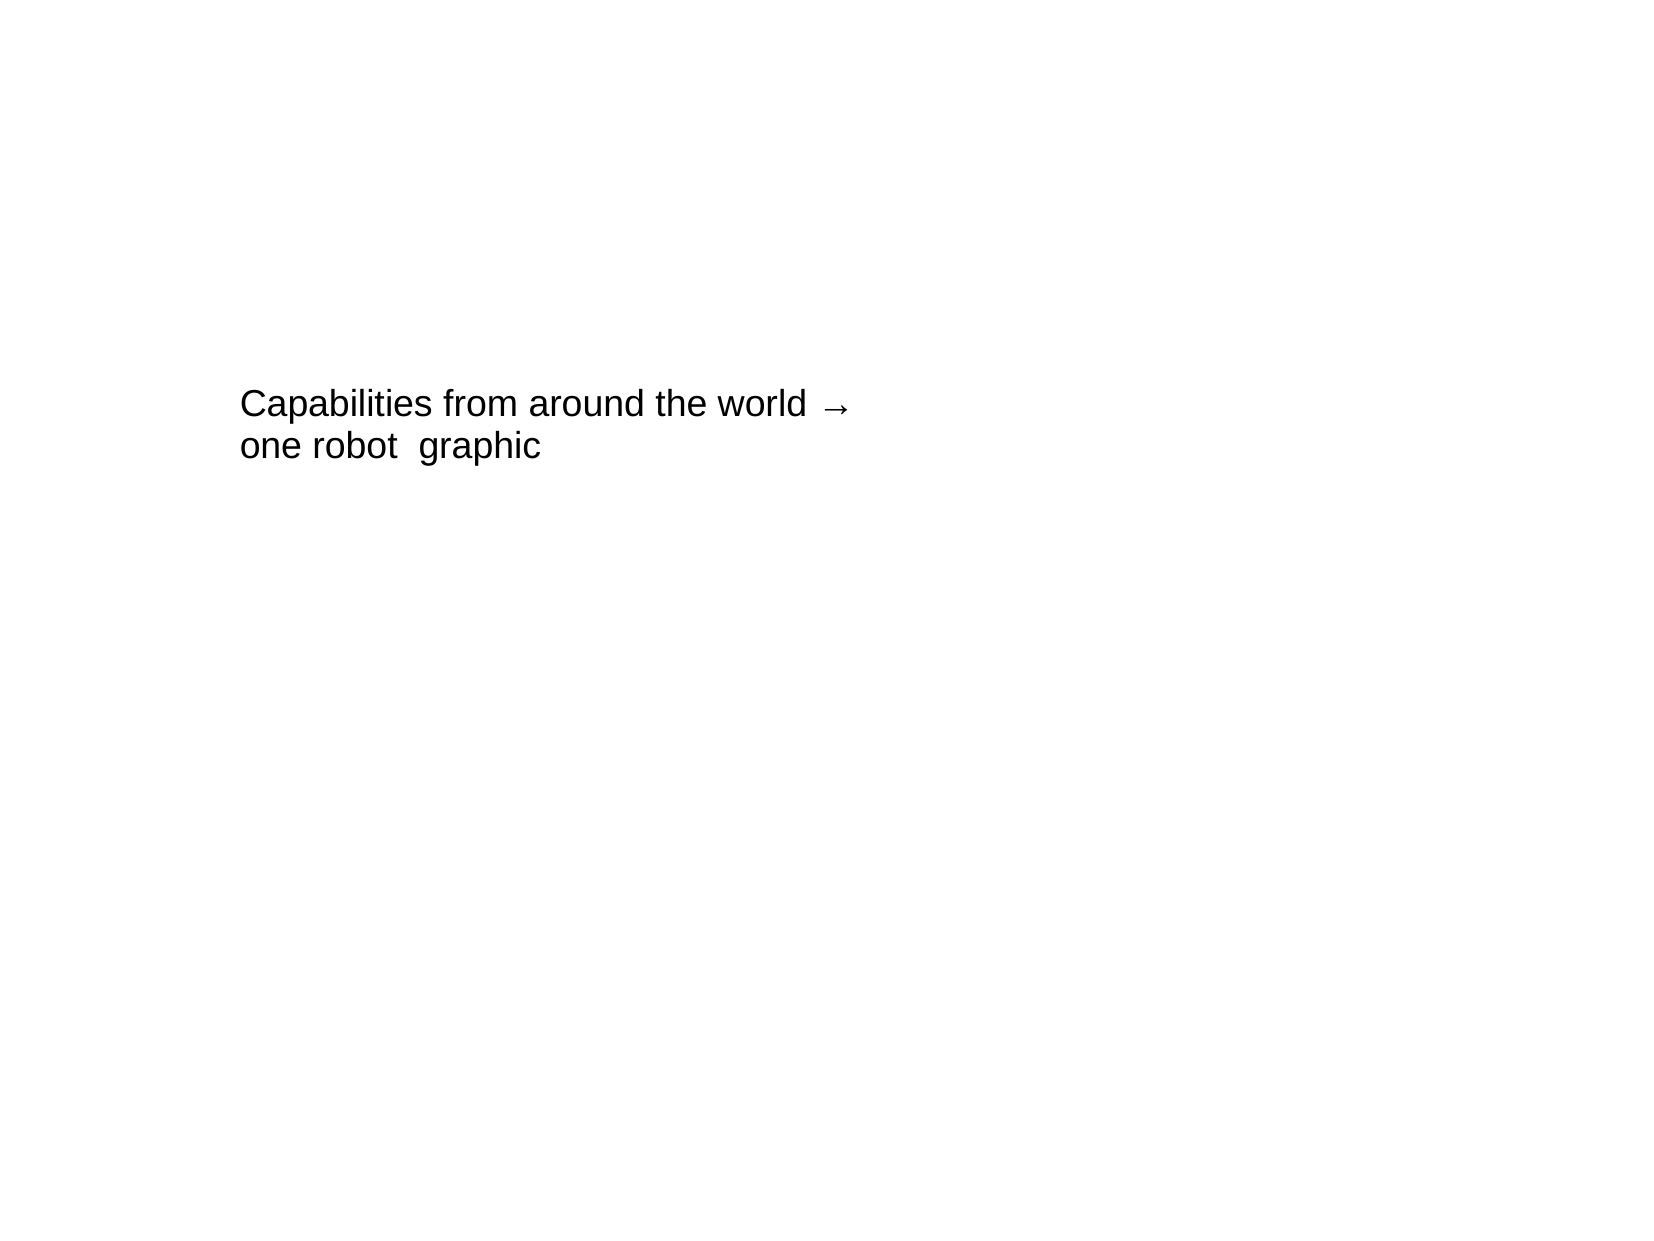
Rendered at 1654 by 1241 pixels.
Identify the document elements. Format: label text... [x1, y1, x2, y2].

text_box Capabilities from around the world → one robot graphic [225, 375, 901, 474]
